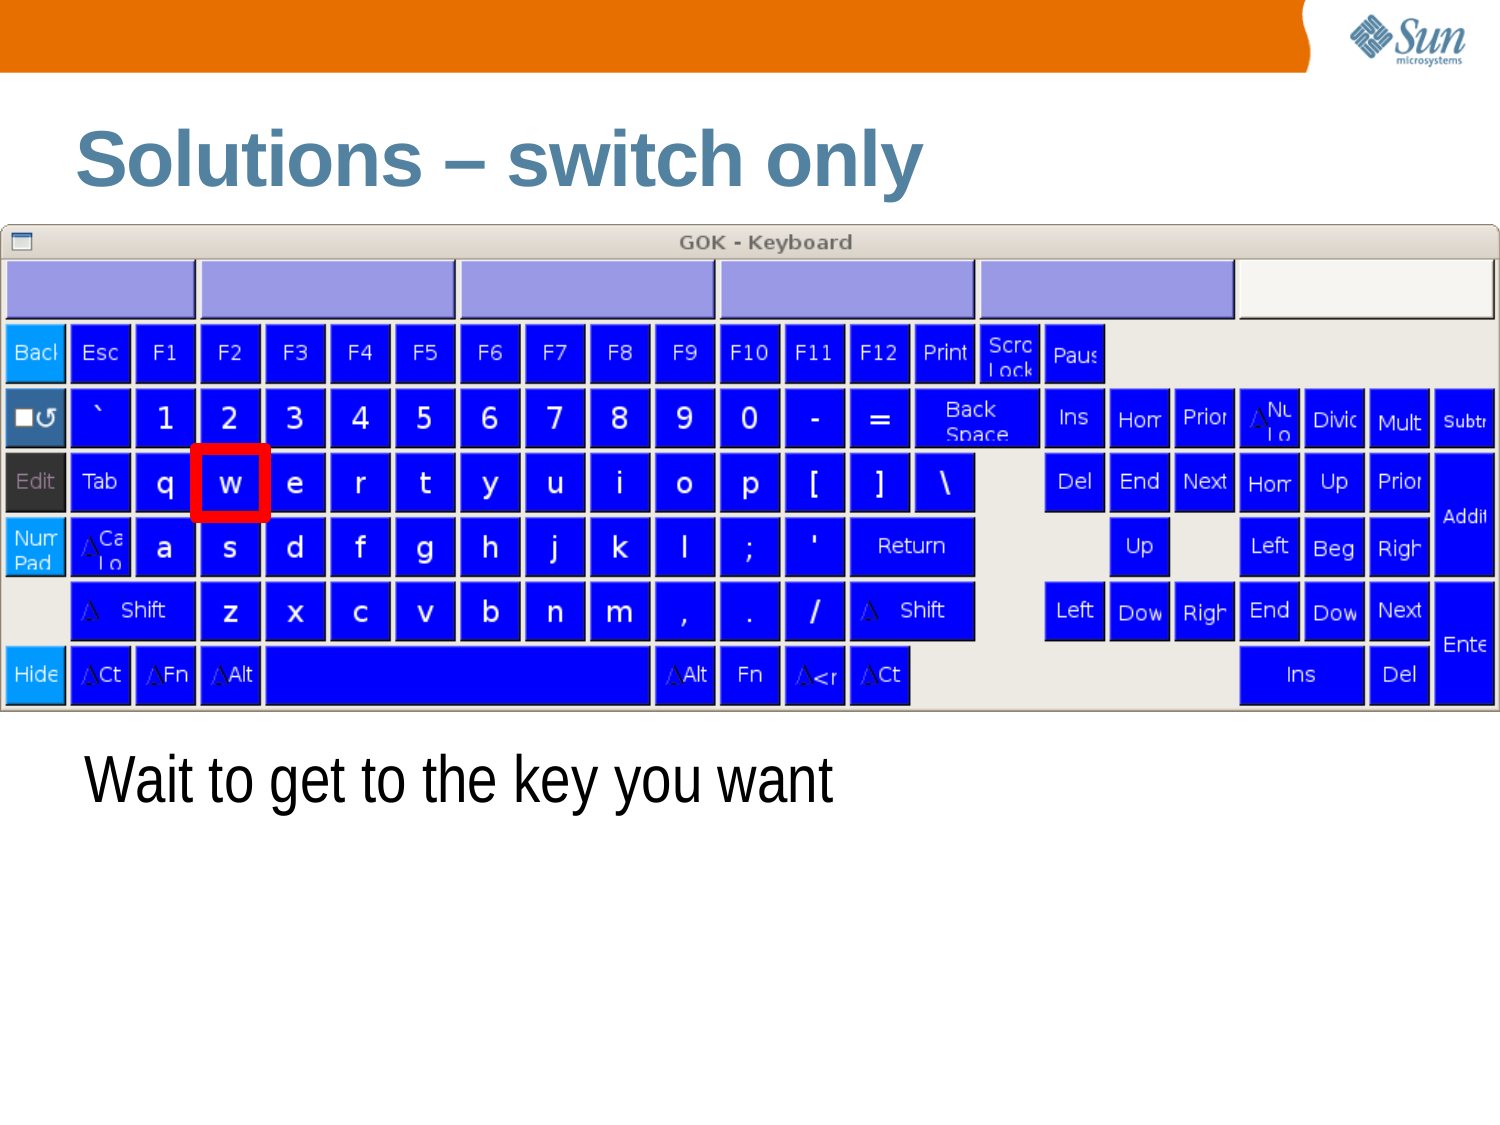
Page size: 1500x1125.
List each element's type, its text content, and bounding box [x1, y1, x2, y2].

picture [0, 224, 1500, 712]
picture [0, 0, 1500, 75]
title Solutions – switch only [75, 122, 1438, 224]
list Wait to get to the key you want [64, 750, 1402, 1016]
